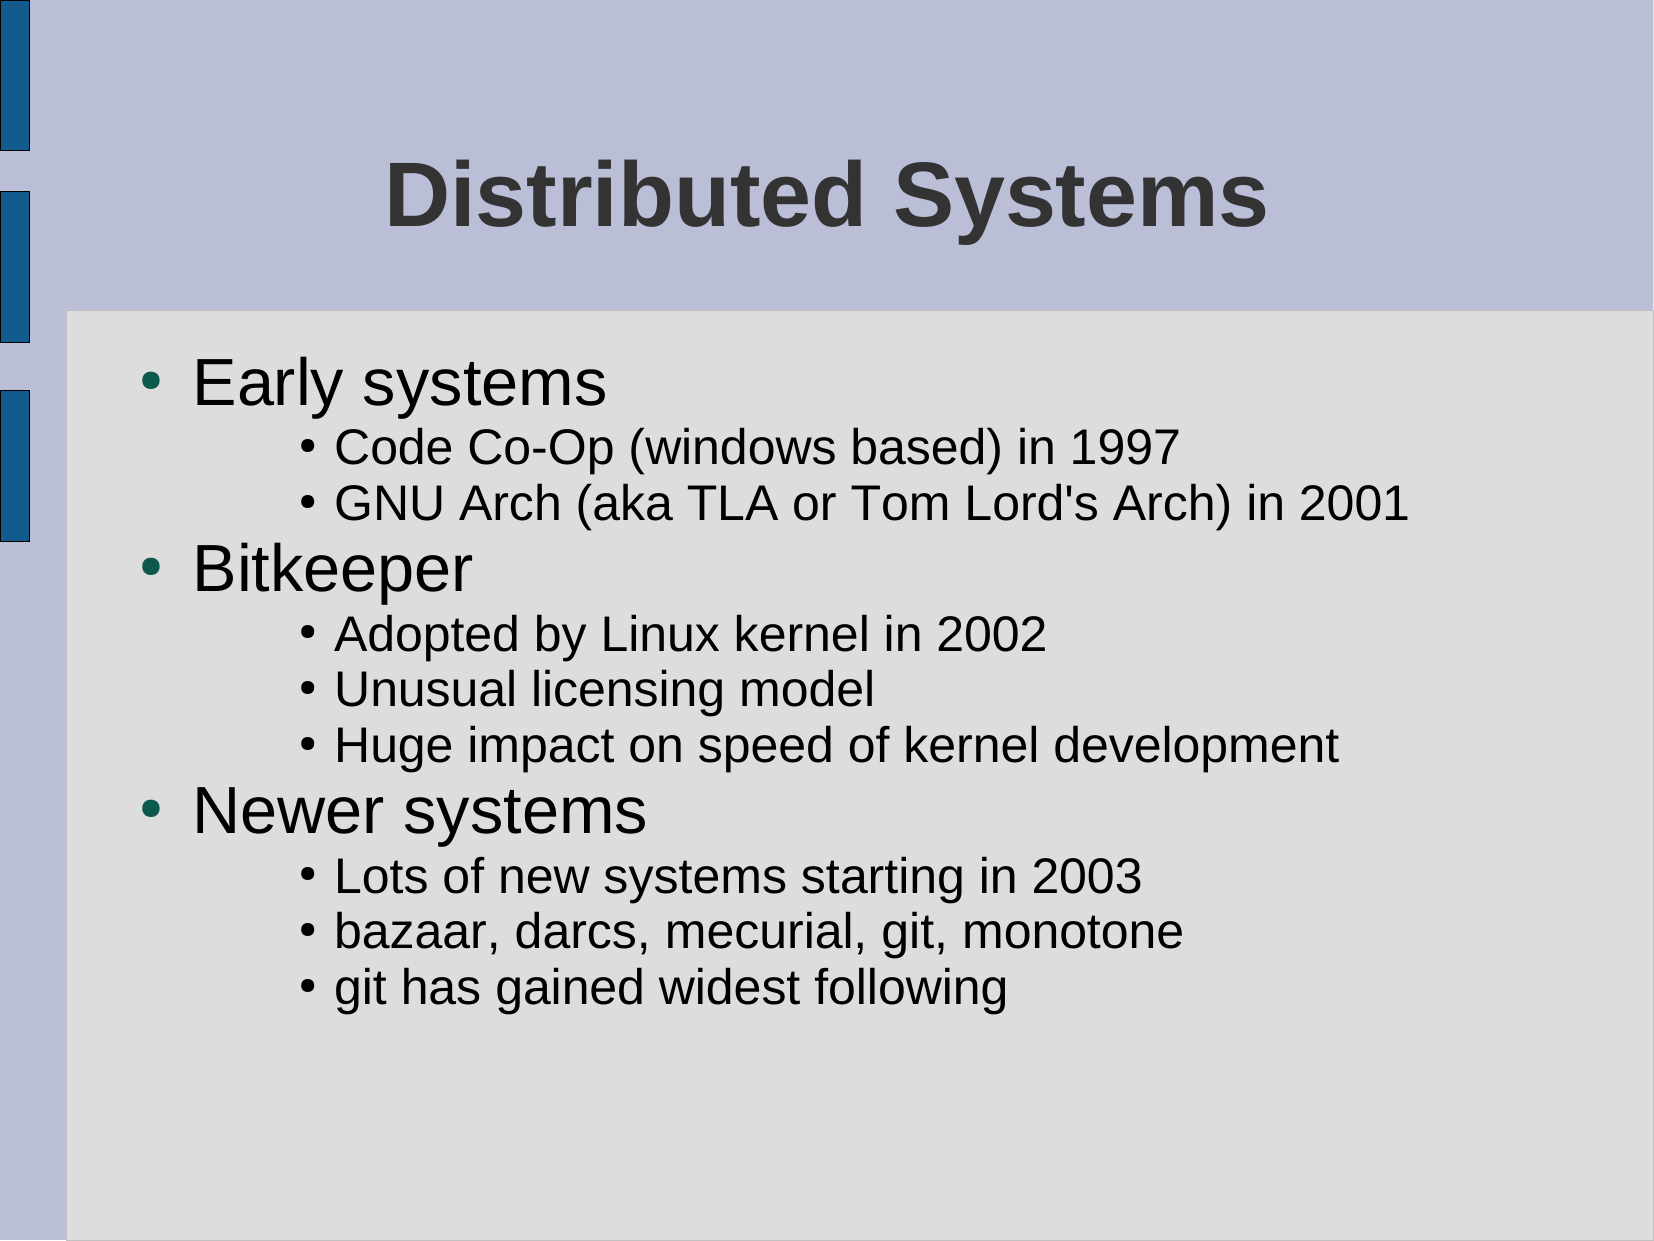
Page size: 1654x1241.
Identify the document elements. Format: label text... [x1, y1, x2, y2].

list Early systems Code Co-Op (windows based) in 1997 GNU Arch (aka TLA or Tom Lord's Arch) in 2001 Bitkeeper Adopted by Linux kernel in 2002 Unusual licensing model Huge impact on speed of kernel development Newer systems Lots of new systems starting in 2003 bazaar, darcs, mecurial, git, monotone git has gained widest following [121, 344, 1534, 1112]
title Distributed Systems [121, 98, 1534, 291]
